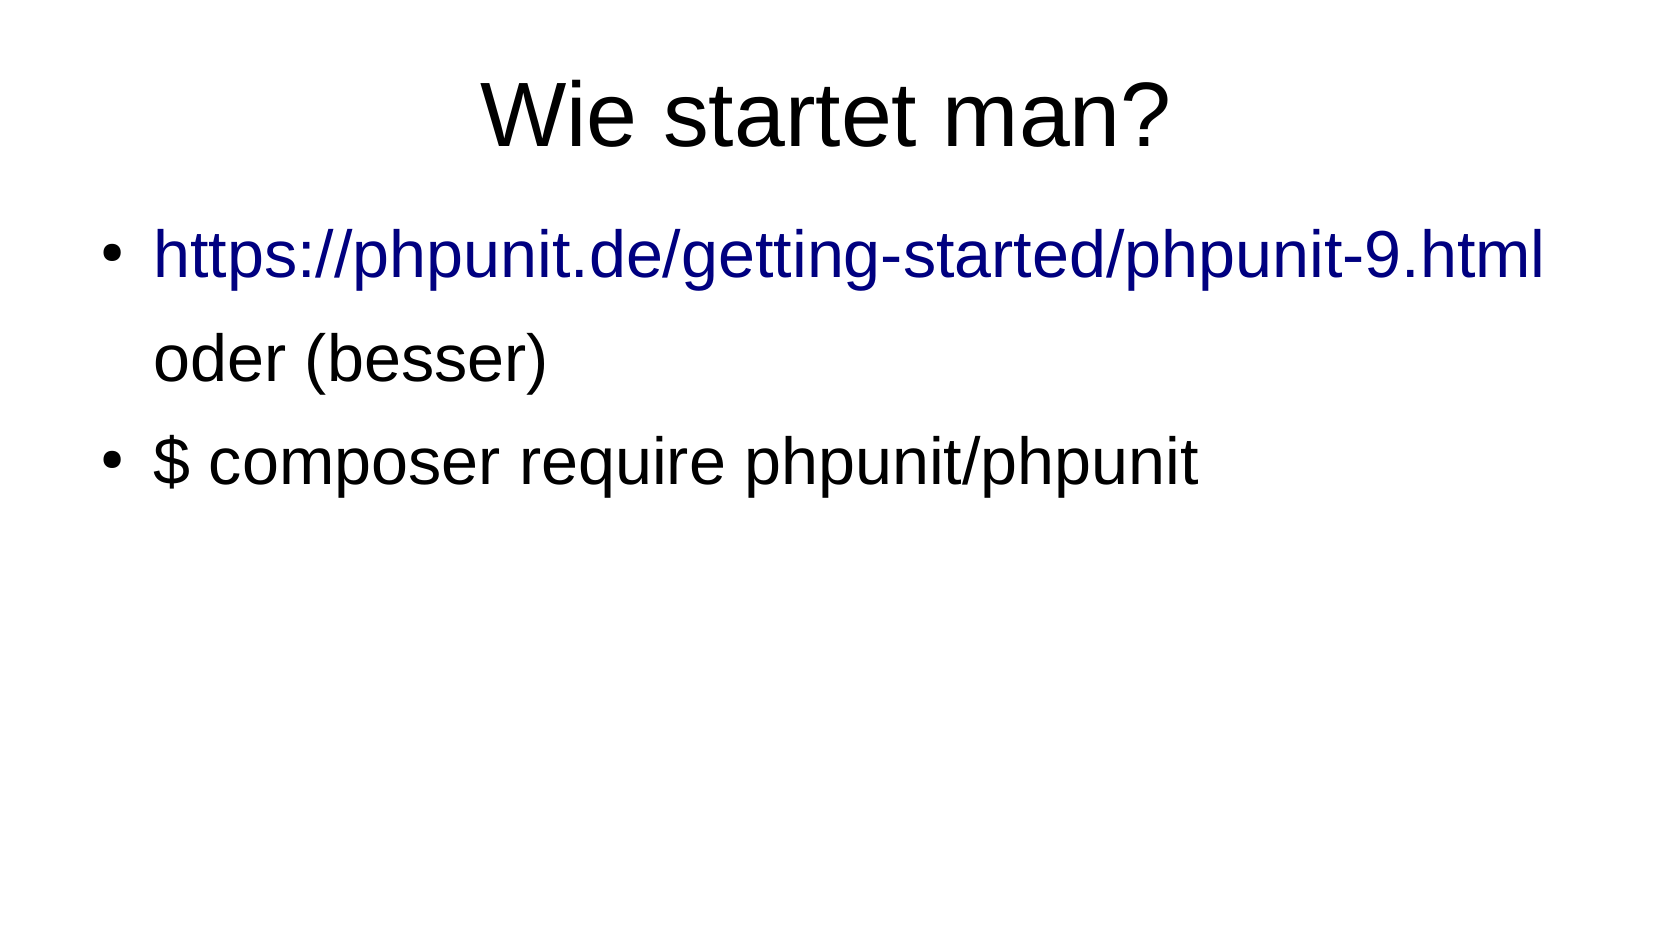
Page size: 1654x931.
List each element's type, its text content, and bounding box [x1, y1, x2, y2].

list https://phpunit.de/getting-started/phpunit-9.html oder (besser) $ composer require phpunit/phpunit [82, 217, 1571, 757]
title Wie startet man? [82, 36, 1571, 193]
